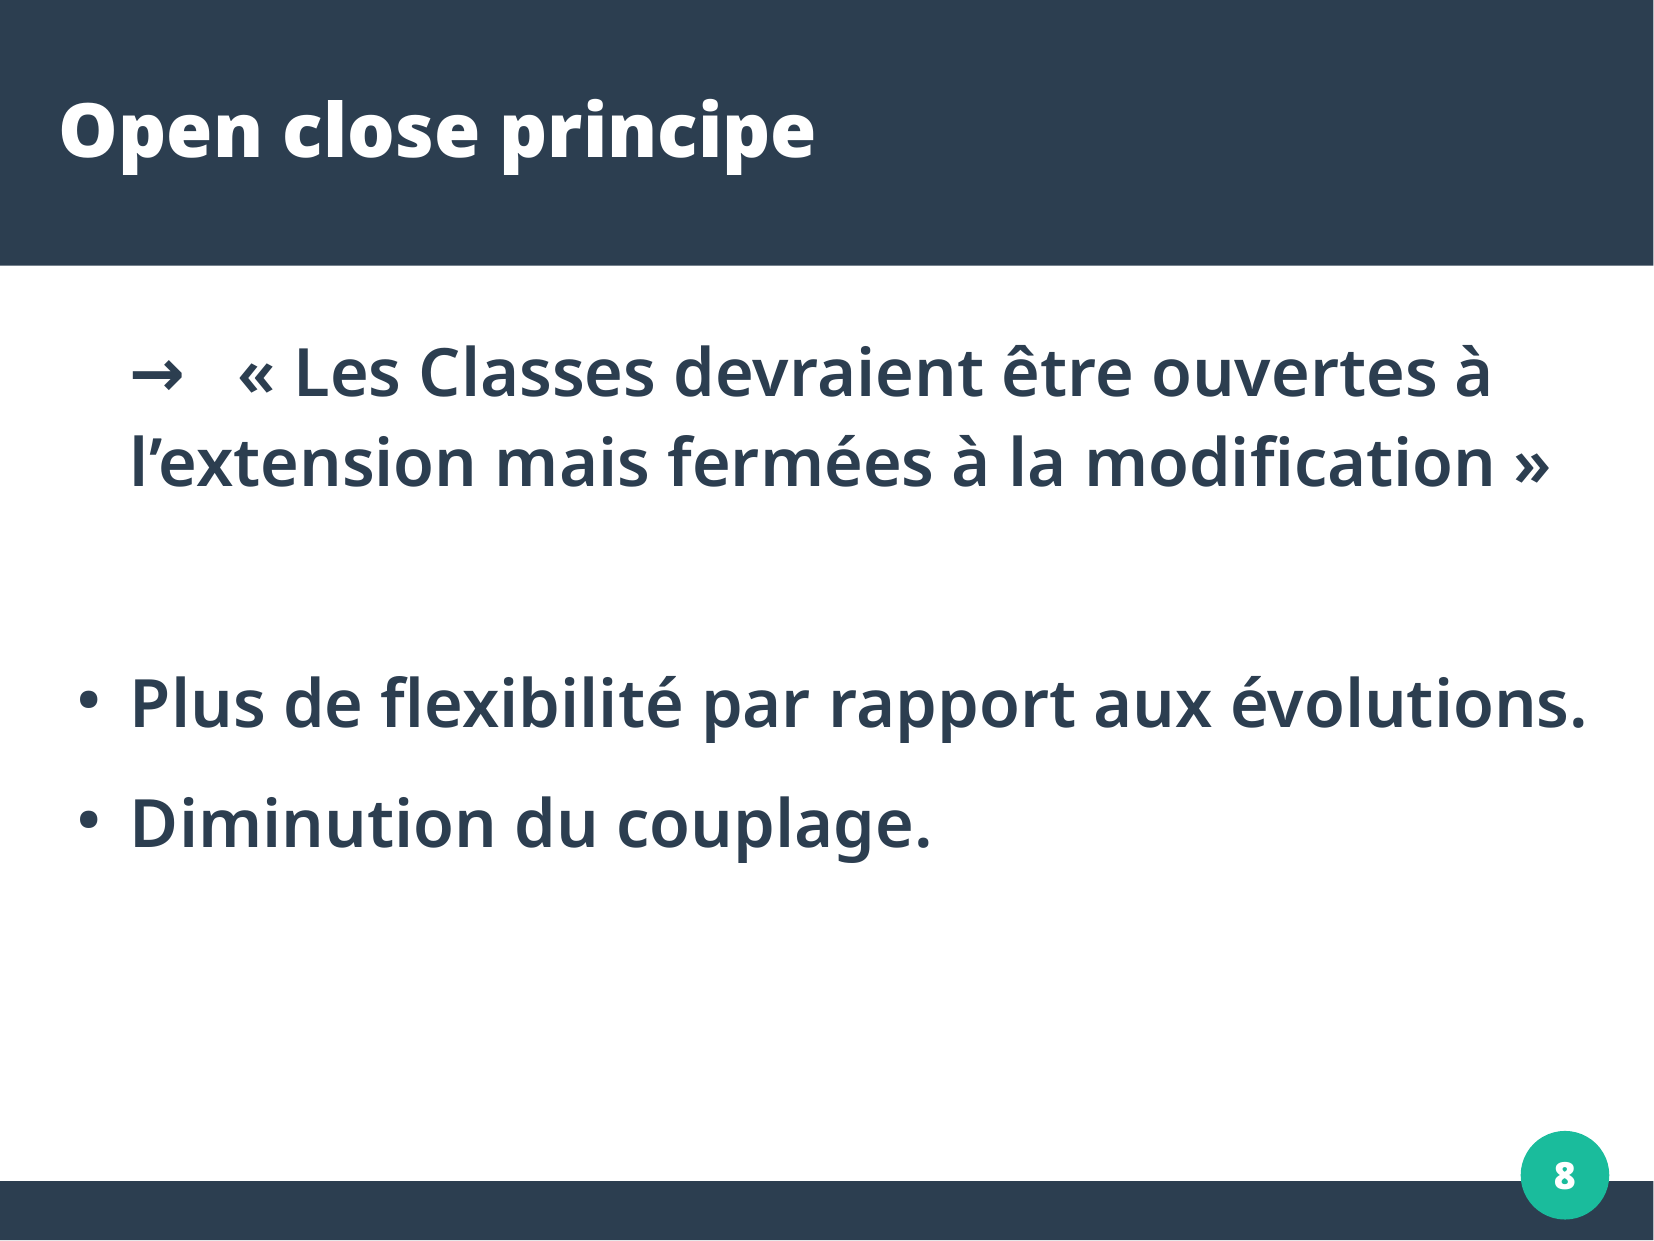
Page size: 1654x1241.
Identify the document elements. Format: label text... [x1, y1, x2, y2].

title Open close principe [59, 49, 1595, 207]
list → « Les Classes devraient être ouvertes à l’extension mais fermées à la modification » Plus de flexibilité par rapport aux évolutions. Diminution du couplage. [59, 324, 1595, 1152]
